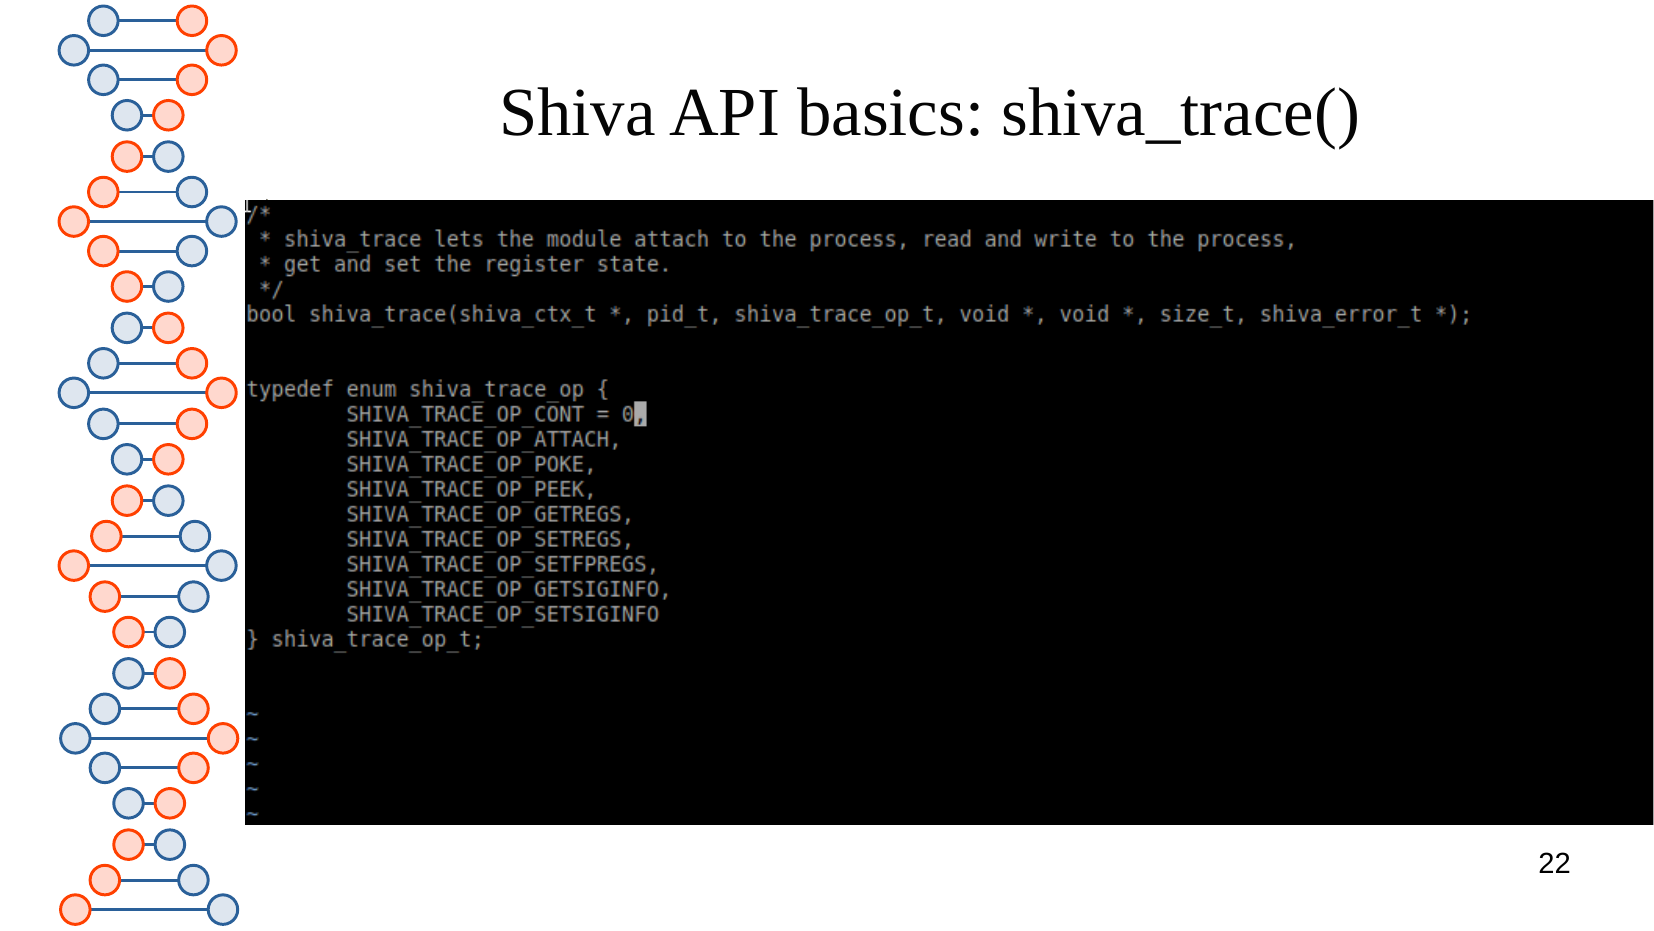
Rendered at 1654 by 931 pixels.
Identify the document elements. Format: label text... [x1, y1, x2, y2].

picture [245, 200, 1654, 826]
title Shiva API basics: shiva_trace() [265, 35, 1595, 189]
